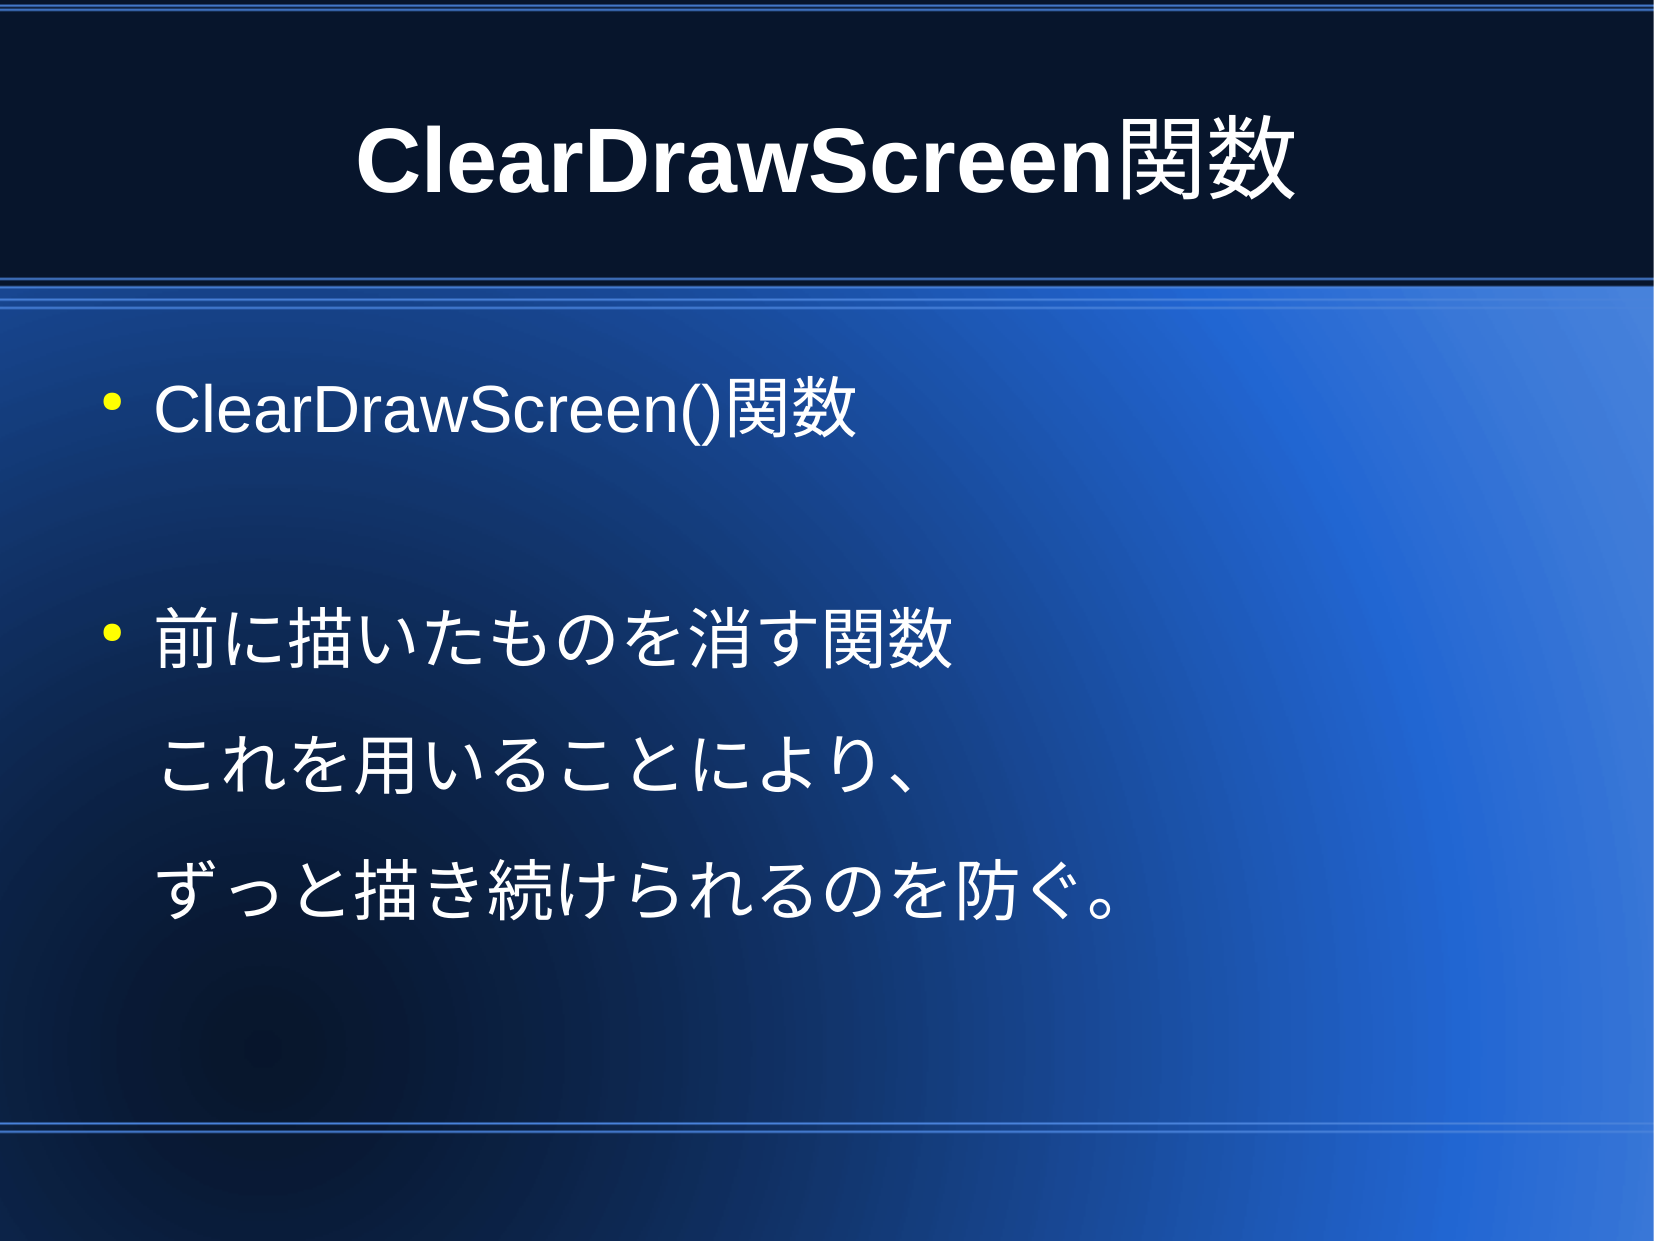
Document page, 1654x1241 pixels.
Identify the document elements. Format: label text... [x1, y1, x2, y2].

picture [0, 0, 1654, 1241]
title ClearDrawScreen関数 [82, 49, 1571, 257]
list ClearDrawScreen()関数 前に描いたものを消す関数 これを用いることにより、 ずっと描き続けられるのを防ぐ。 [82, 355, 1571, 1174]
